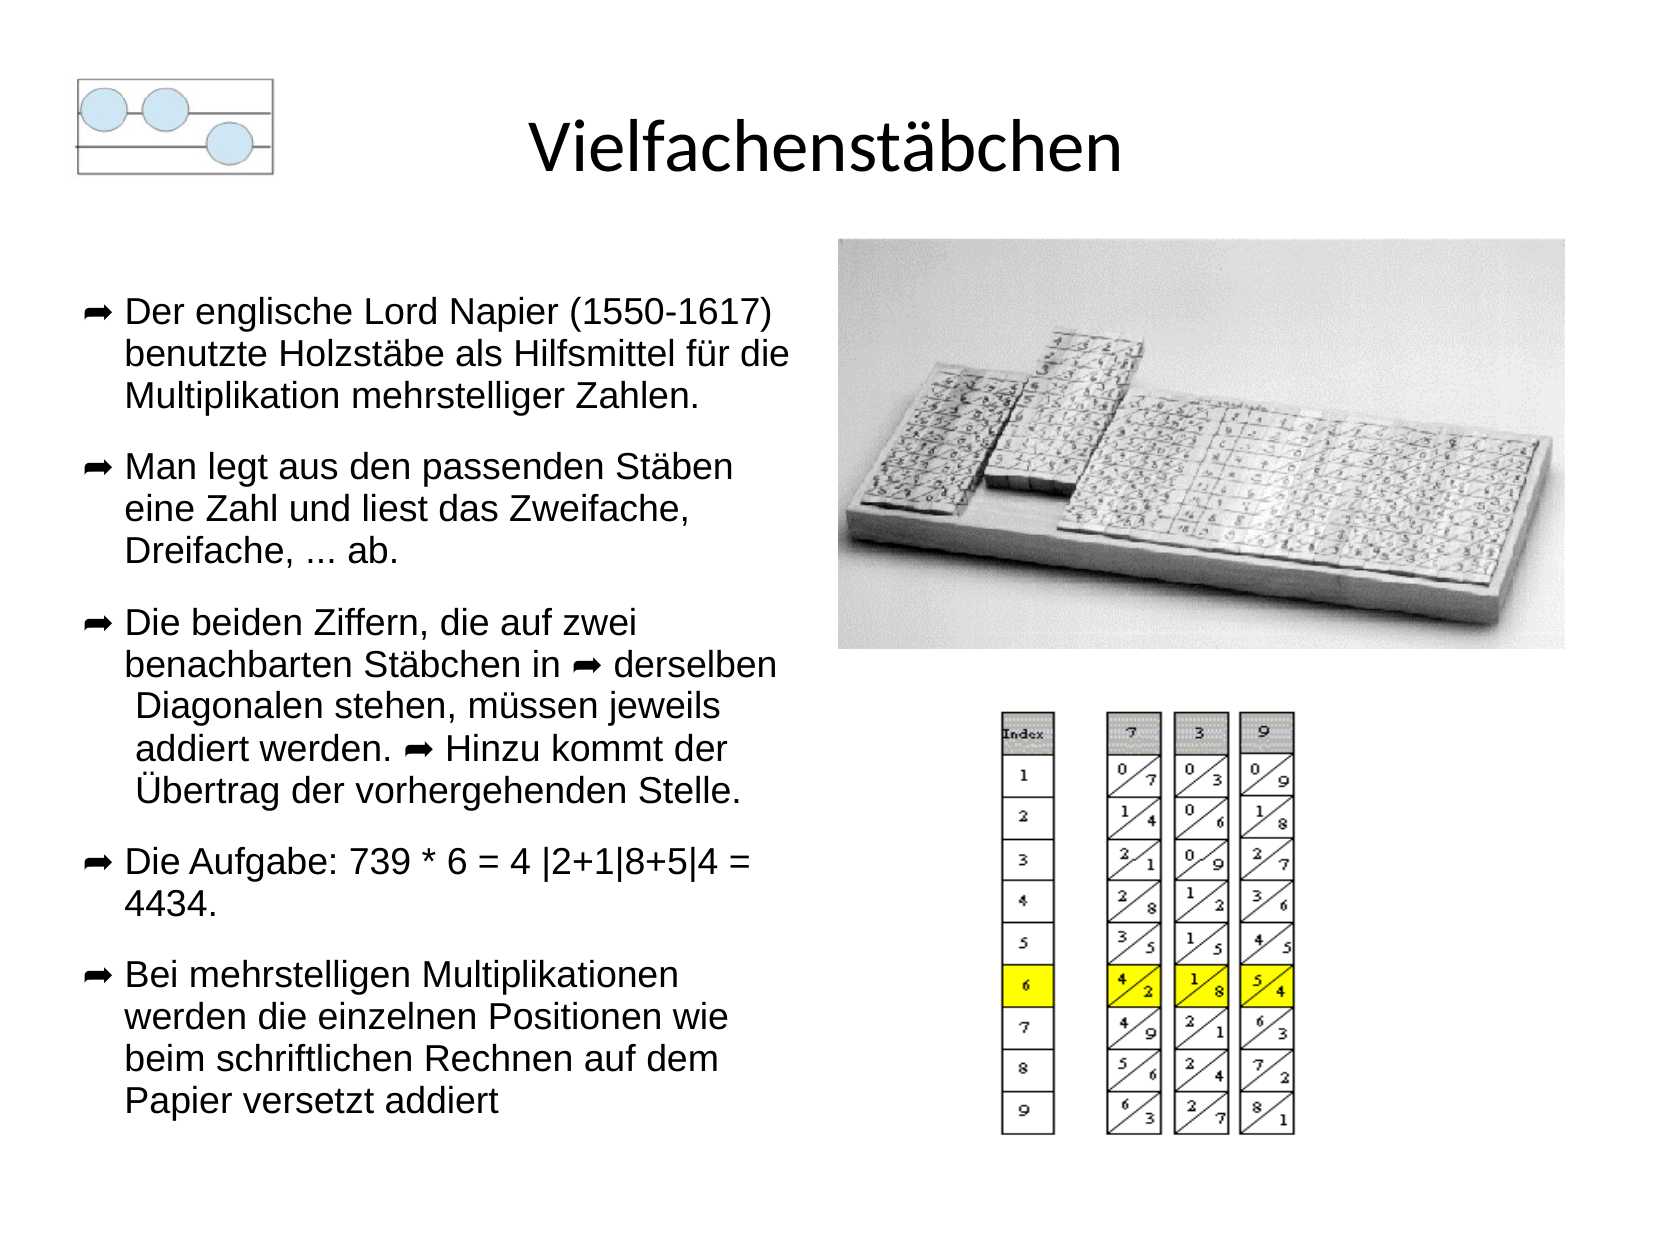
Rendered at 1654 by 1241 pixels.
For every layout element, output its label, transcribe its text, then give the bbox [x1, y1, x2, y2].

picture [70, 70, 82, 180]
list ➦ Der englische Lord Napier (1550-1617) benutzte Holzstäbe als Hilfsmittel für die Multiplikation mehrstelliger Zahlen. ➦ Man legt aus den passenden Stäben eine Zahl und liest das Zweifache, Dreifache, ... ab. ➦ Die beiden Ziffern, die auf zwei benachbarten Stäbchen in ➦ derselben Diagonalen stehen, müssen jeweils addiert werden. ➦ Hinzu kommt der Übertrag der vorhergehenden Stelle. ➦ Die Aufgabe: 739 * 6 = 4 |2+1|8+5|4 = 4434. ➦ Bei mehrstelligen Multiplikationen werden die einzelnen Positionen wie beim schriftlichen Rechnen auf dem Papier versetzt addiert [82, 290, 809, 1123]
picture [838, 236, 1565, 649]
picture [980, 698, 1317, 1146]
title Vielfachenstäbchen [82, 49, 1571, 257]
